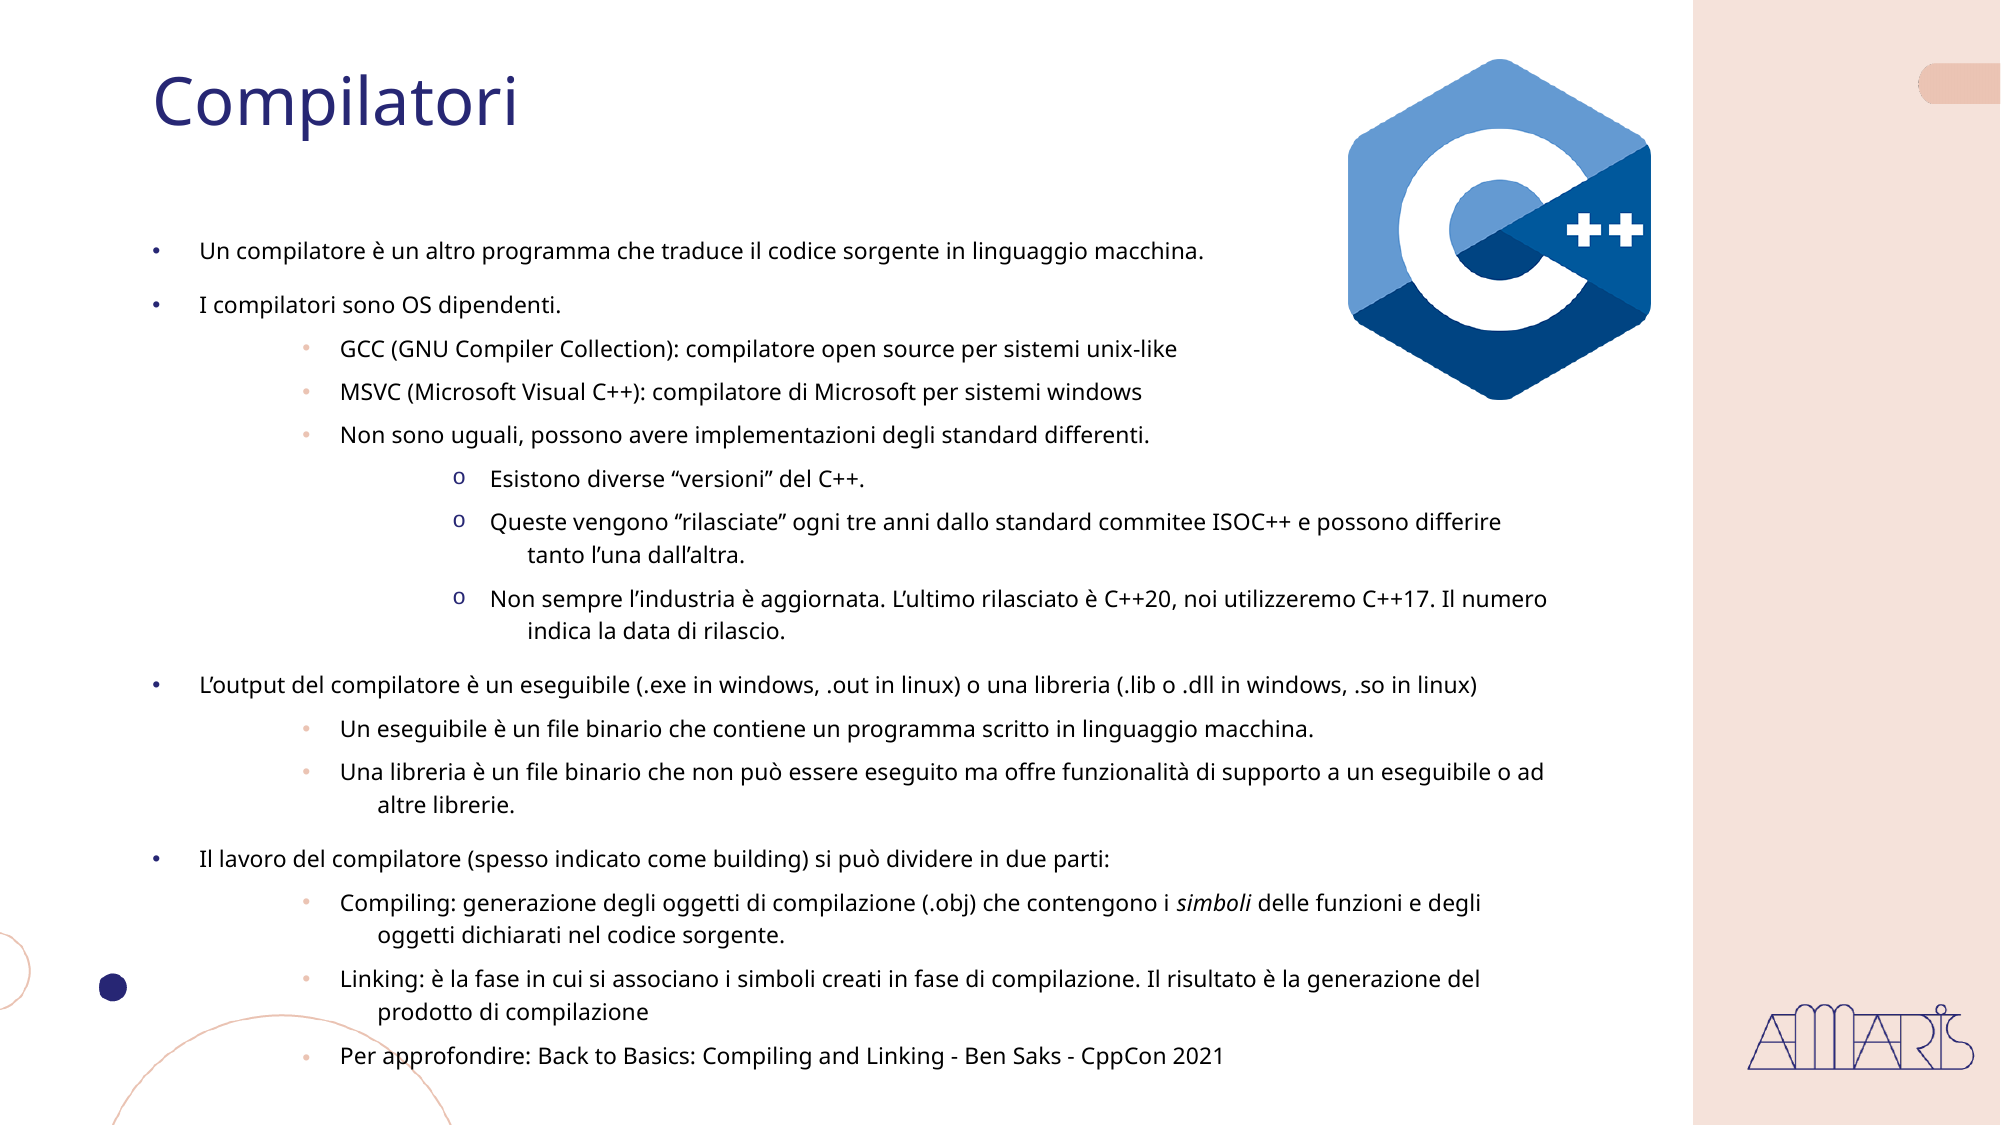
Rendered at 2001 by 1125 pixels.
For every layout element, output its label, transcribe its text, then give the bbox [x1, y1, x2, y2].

picture [1348, 59, 1651, 400]
list Un compilatore è un altro programma che traduce il codice sorgente in linguaggio macchina. I compilatori sono OS dipendenti. GCC (GNU Compiler Collection): compilatore open source per sistemi unix-like MSVC (Microsoft Visual C++): compilatore di Microsoft per sistemi windows Non sono uguali, possono avere implementazioni degli standard differenti. Esistono diverse ‘‘versioni’’ del C++. Queste vengono ‘’rilasciate’’ ogni tre anni dallo standard commitee ISOC++ e possono differire tanto l’una dall’altra. Non sempre l’industria è aggiornata. L’ultimo rilasciato è C++20, noi utilizzeremo C++17. Il numero indica la data di rilascio. L’output del compilatore è un eseguibile (.exe in windows, .out in linux) o una libreria (.lib o .dll in windows, .so in linux) Un eseguibile è un file binario che contiene un programma scritto in linguaggio macchina. Una libreria è un file binario che non può essere eseguito ma offre funzionalità di supporto a un eseguibile o ad altre librerie. Il lavoro del compilatore (spesso indicato come building) si può dividere in due parti: Compiling: generazione degli oggetti di compilazione (.obj) che contengono i simboli delle funzioni e degli oggetti dichiarati nel codice sorgente. Linking: è la fase in cui si associano i simboli creati in fase di compilazione. Il risultato è la generazione del prodotto di compilazione Per approfondire: Back to Basics: Compiling and Linking - Ben Saks - CppCon 2021 [137, 223, 1574, 1115]
title Compilatori [137, 59, 1348, 148]
